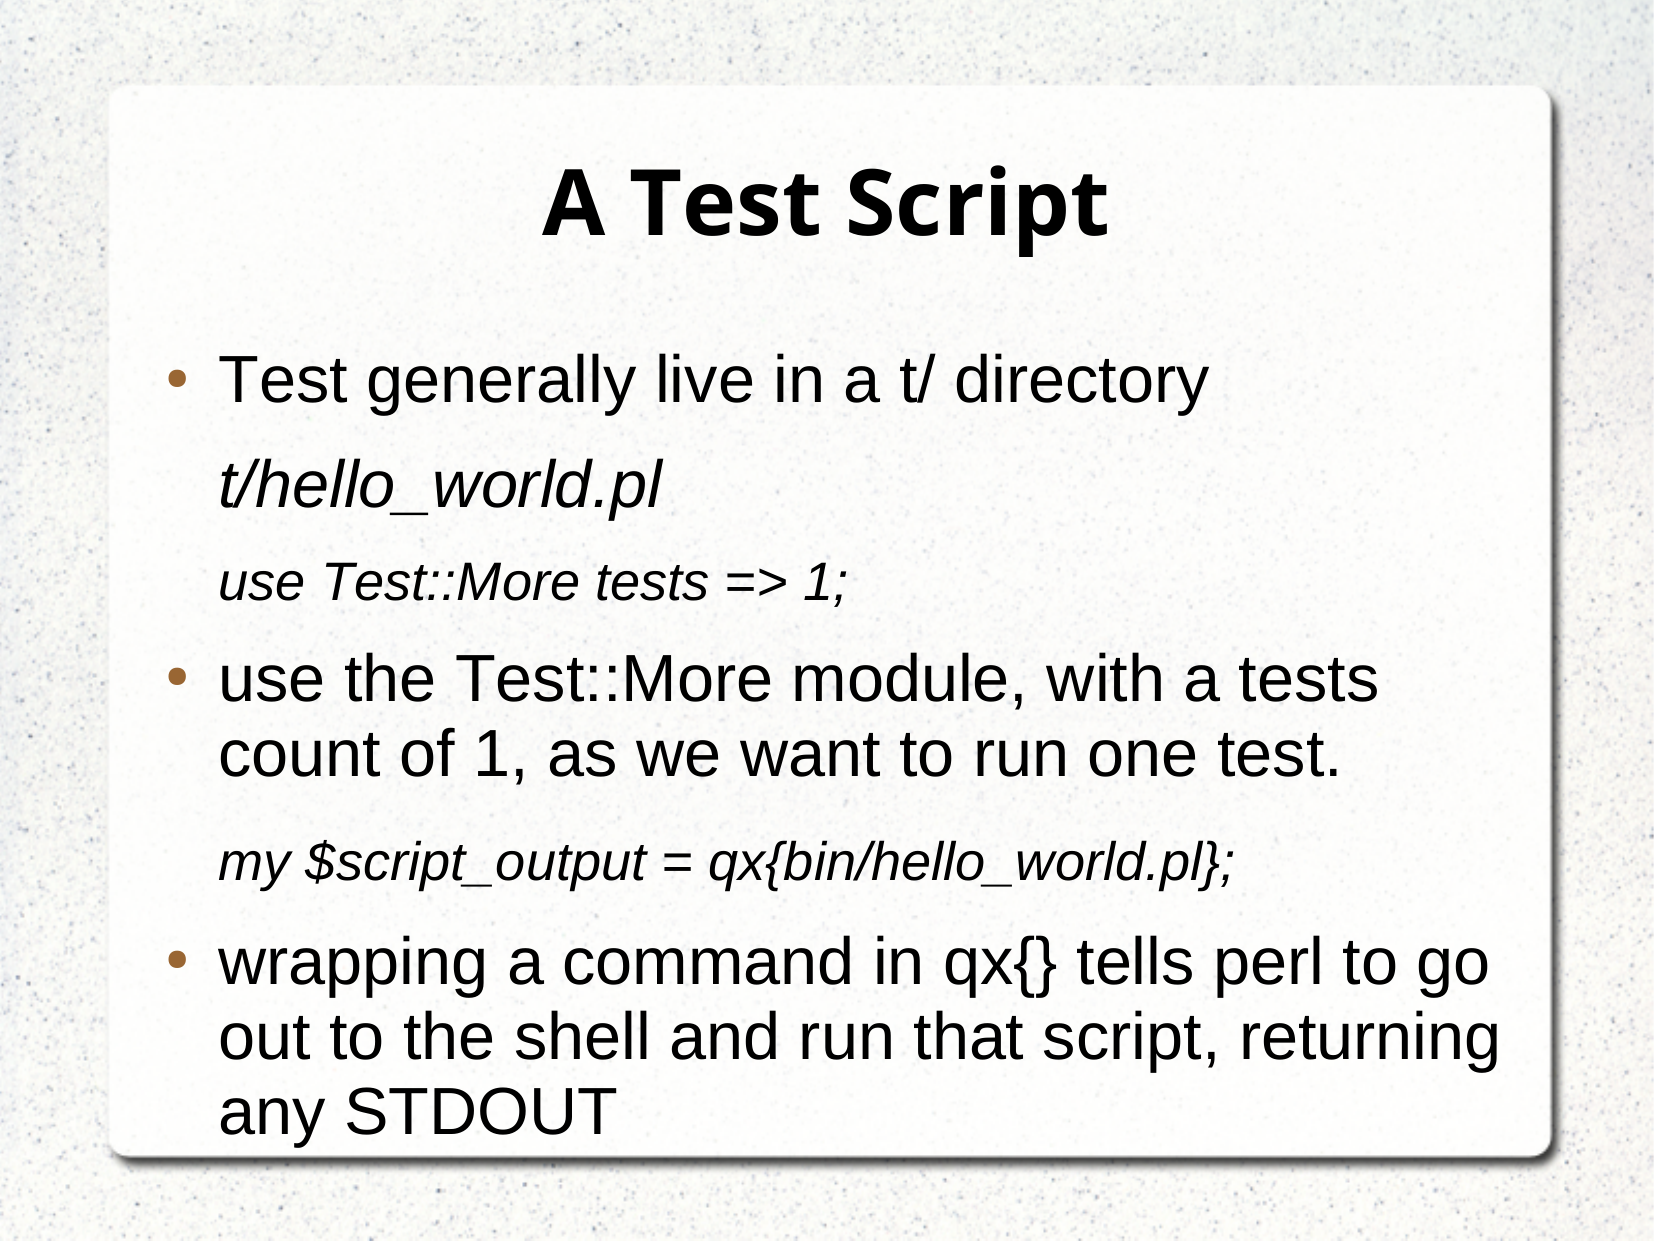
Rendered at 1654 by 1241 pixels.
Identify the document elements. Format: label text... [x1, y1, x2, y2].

title A Test Script [118, 96, 1536, 304]
list Test generally live in a t/ directory t/hello_world.pl use Test::More tests => 1; use the Test::More module, with a tests count of 1, as we want to run one test. my $script_output = qx{bin/hello_world.pl}; wrapping a command in qx{} tells perl to go out to the shell and run that script, returning any STDOUT [147, 342, 1506, 1147]
picture [0, 0, 1654, 1241]
